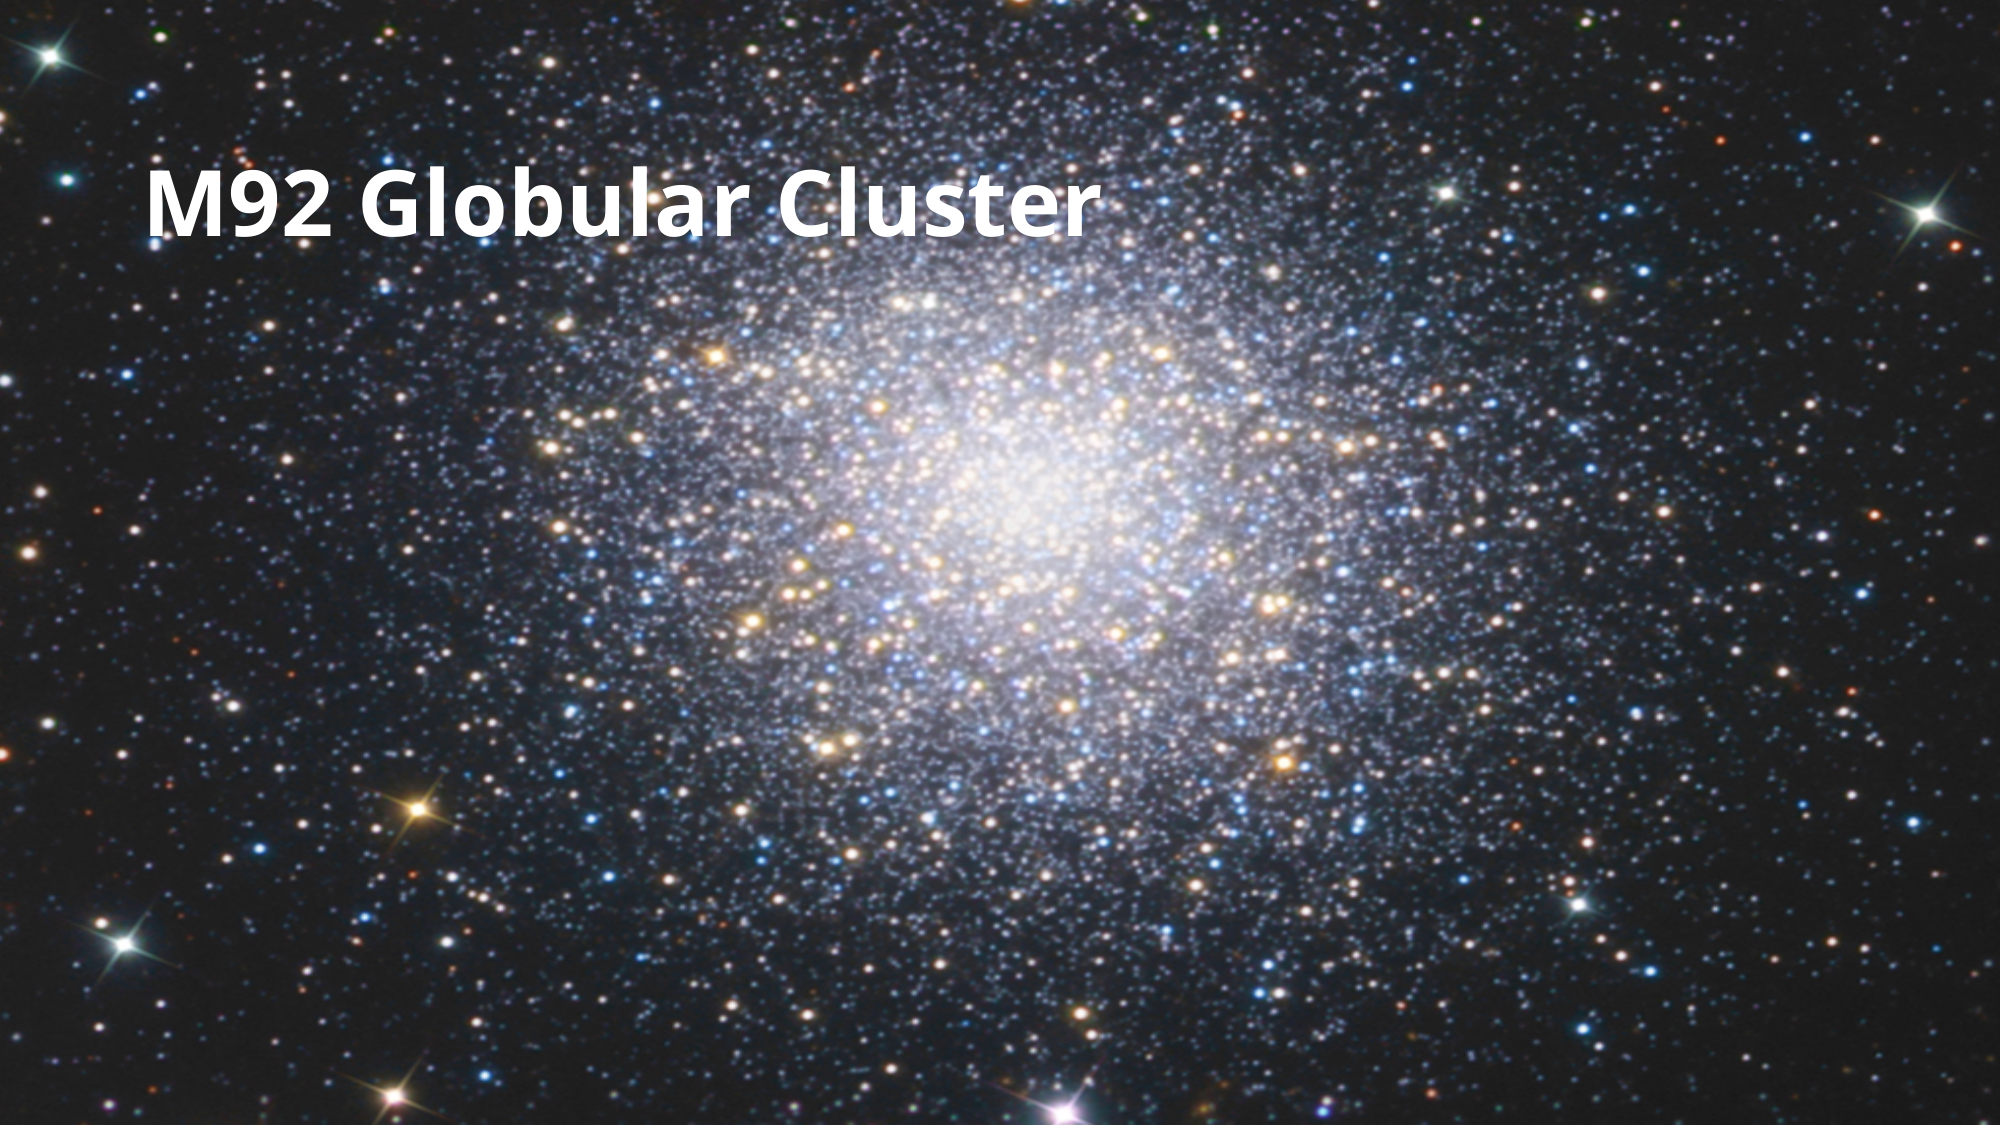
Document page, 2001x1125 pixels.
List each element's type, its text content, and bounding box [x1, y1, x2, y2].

text_box M92 Globular Cluster [127, 136, 1120, 262]
picture [0, 0, 2000, 1125]
